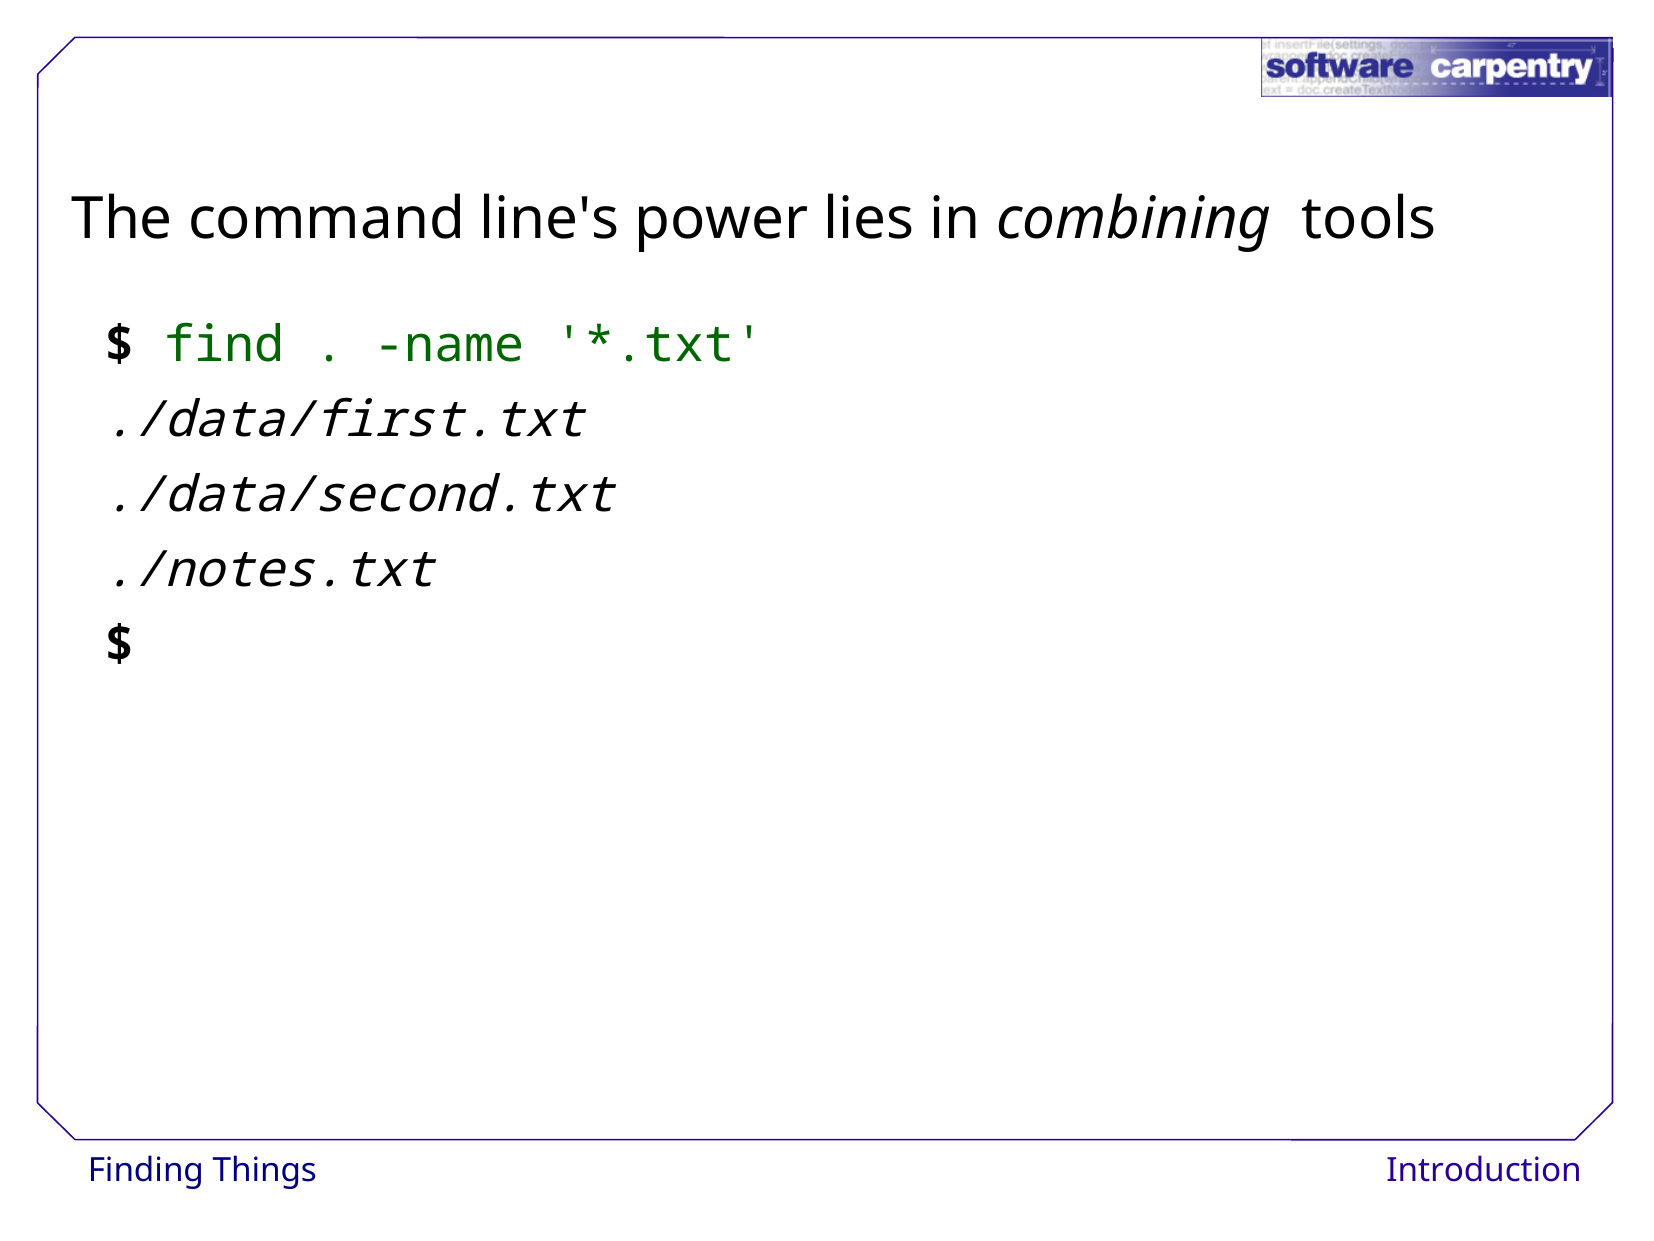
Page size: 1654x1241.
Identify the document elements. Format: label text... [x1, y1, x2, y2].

picture [1261, 39, 1613, 97]
text_box The command line's power lies in combining tools [56, 138, 1602, 259]
text_box $ find . -name '*.txt' ./data/first.txt ./data/second.txt ./notes.txt $ [89, 289, 1512, 1046]
